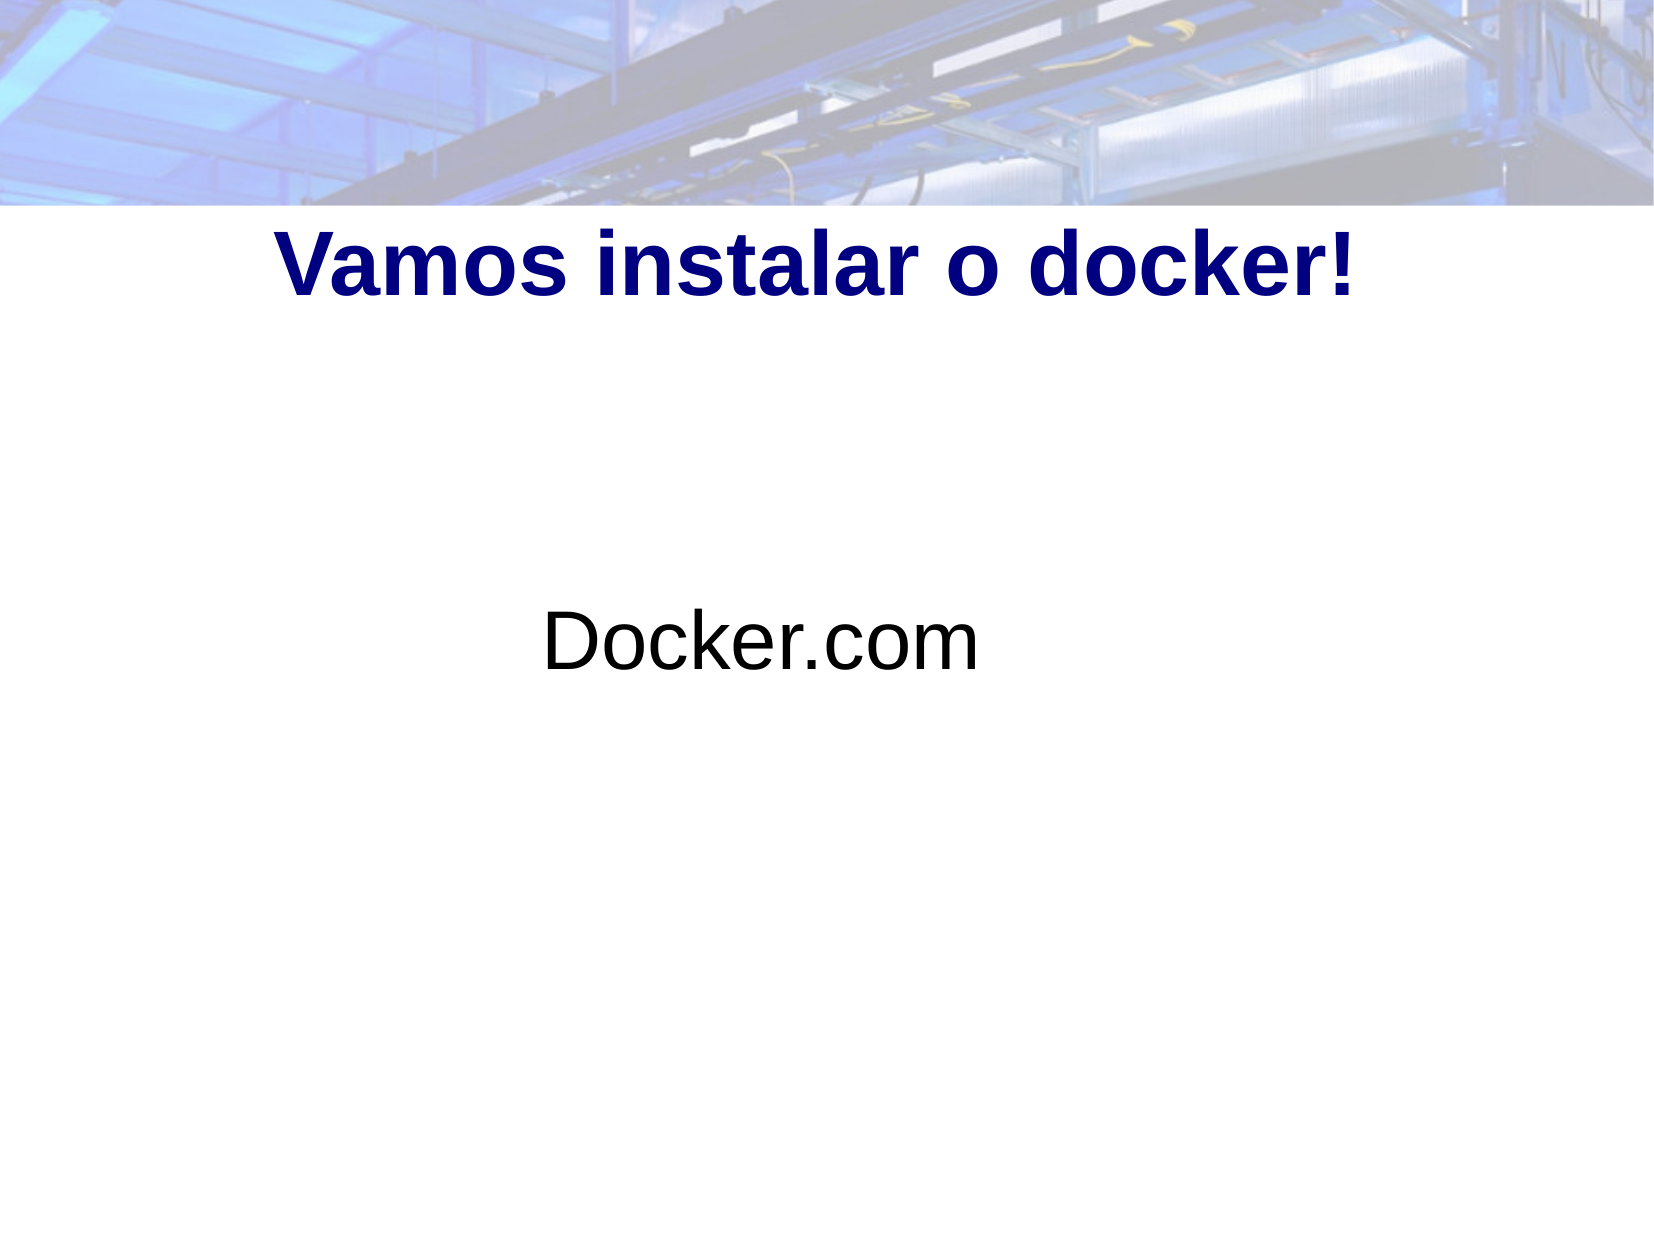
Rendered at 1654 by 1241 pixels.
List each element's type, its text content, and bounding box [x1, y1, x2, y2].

text_box Vamos instalar o docker! Docker.com [1, 205, 1632, 1241]
picture [0, 0, 1654, 1241]
